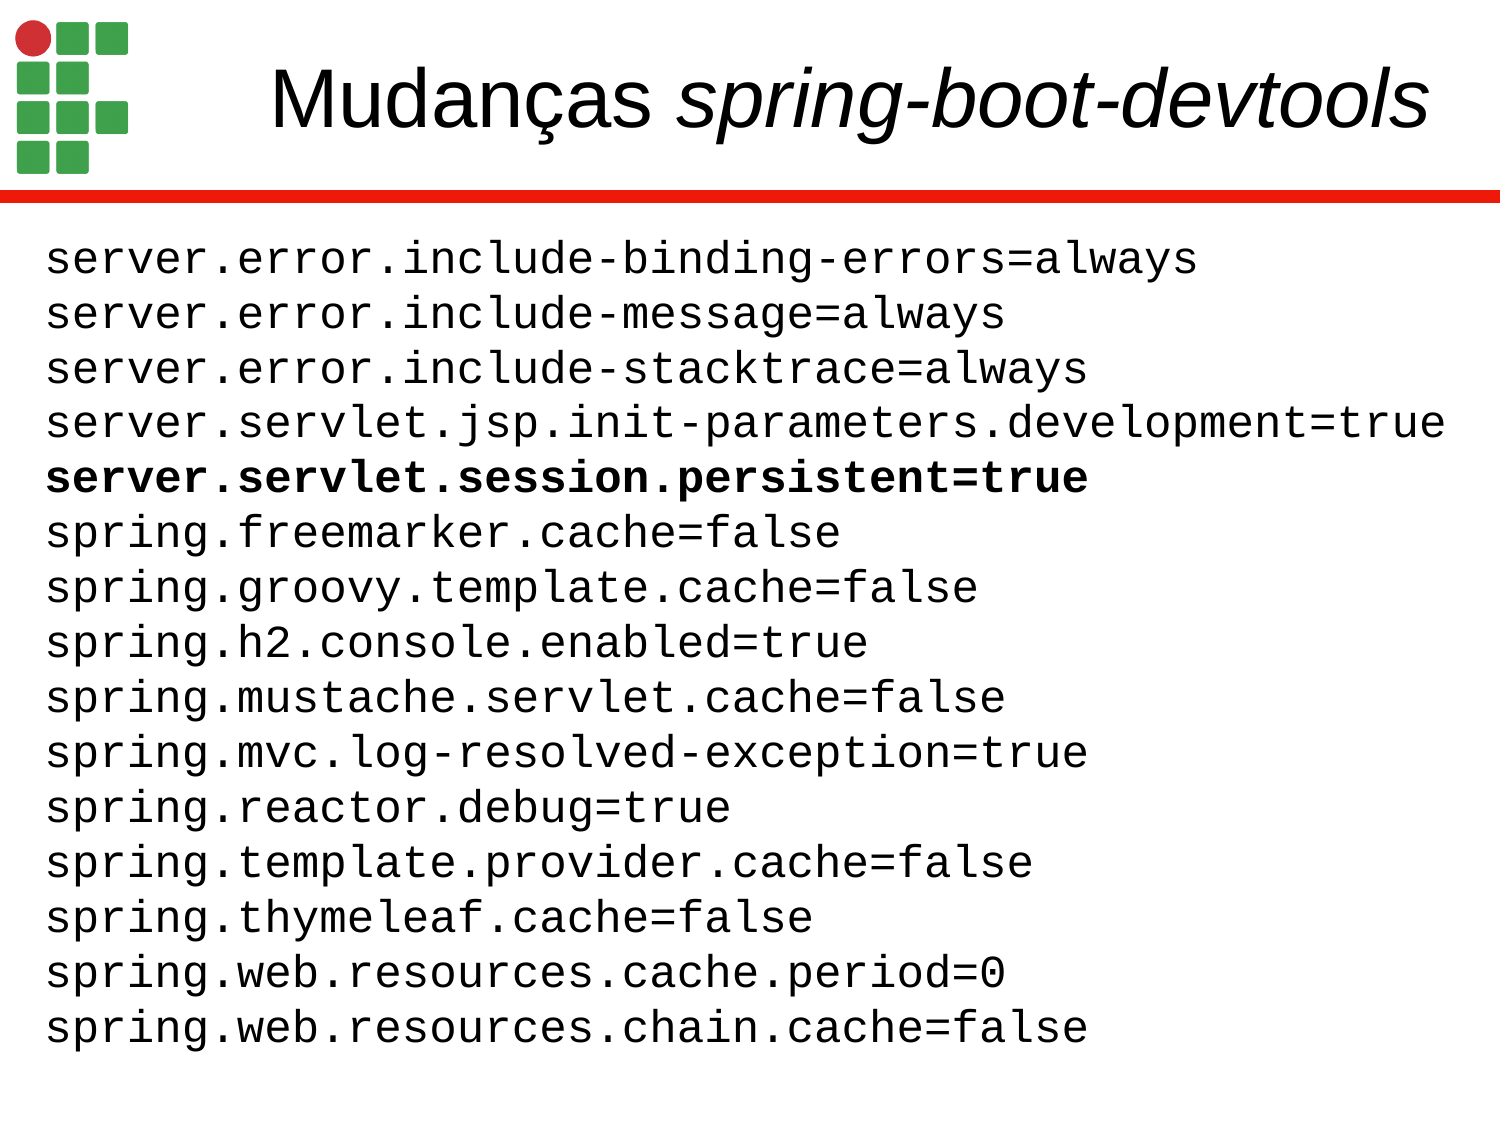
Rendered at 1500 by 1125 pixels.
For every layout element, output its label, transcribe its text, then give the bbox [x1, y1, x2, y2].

list server.error.include-binding-errors=always server.error.include-message=always server.error.include-stacktrace=always server.servlet.jsp.init-parameters.development=true server.servlet.session.persistent=true spring.freemarker.cache=false spring.groovy.template.cache=false spring.h2.console.enabled=true spring.mustache.servlet.cache=false spring.mvc.log-resolved-exception=true spring.reactor.debug=true spring.template.provider.cache=false spring.thymeleaf.cache=false spring.web.resources.cache.period=0 spring.web.resources.chain.cache=false [29, 219, 1471, 1102]
picture [14, 16, 130, 178]
title Mudanças spring-boot-devtools [230, 0, 1471, 188]
